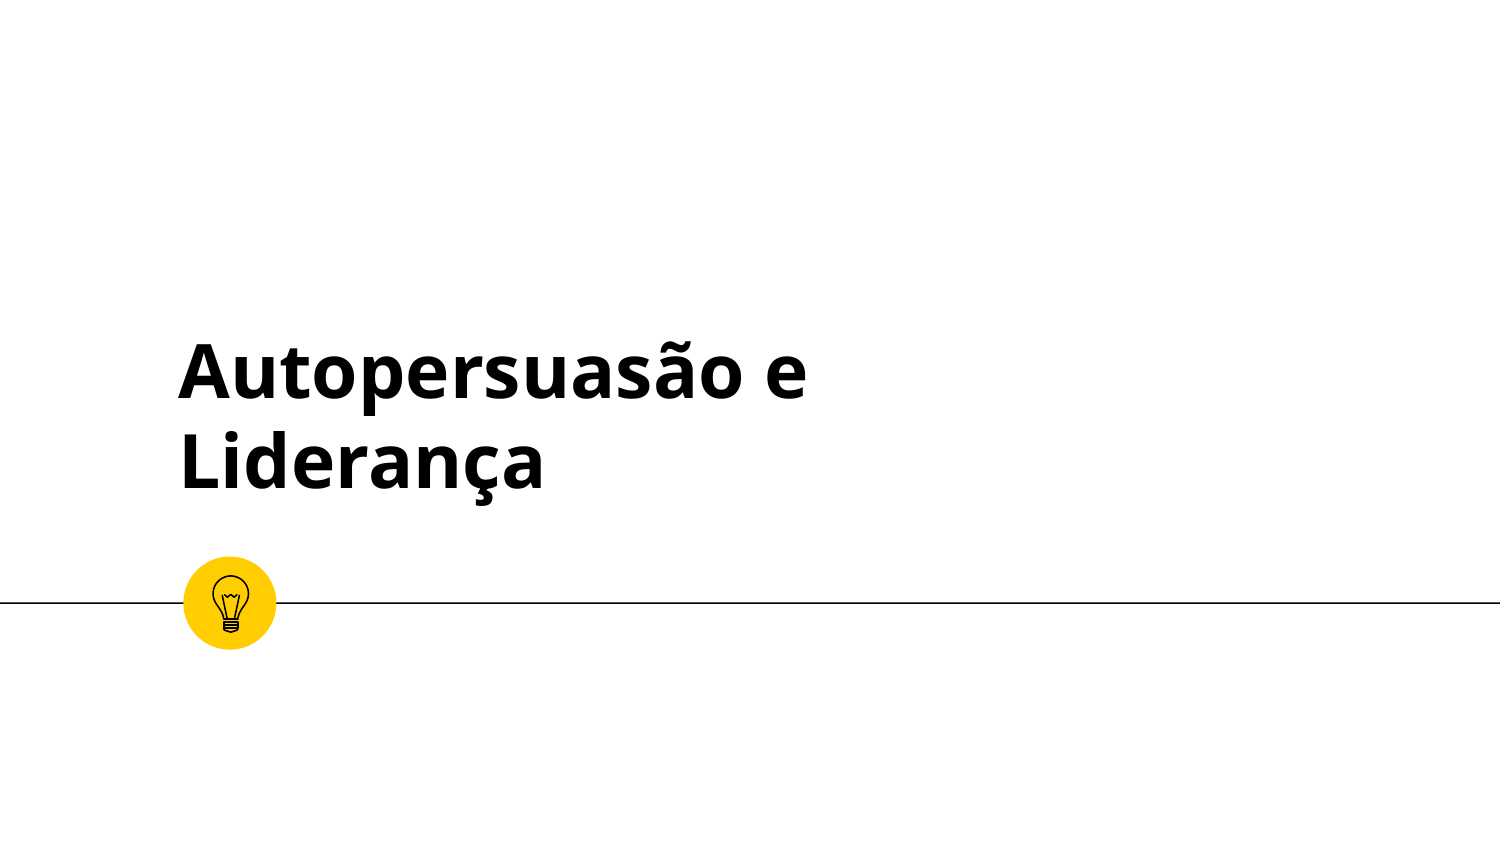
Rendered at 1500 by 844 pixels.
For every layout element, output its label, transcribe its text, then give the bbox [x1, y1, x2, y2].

title Autopersuasão e Liderança [163, 328, 906, 519]
